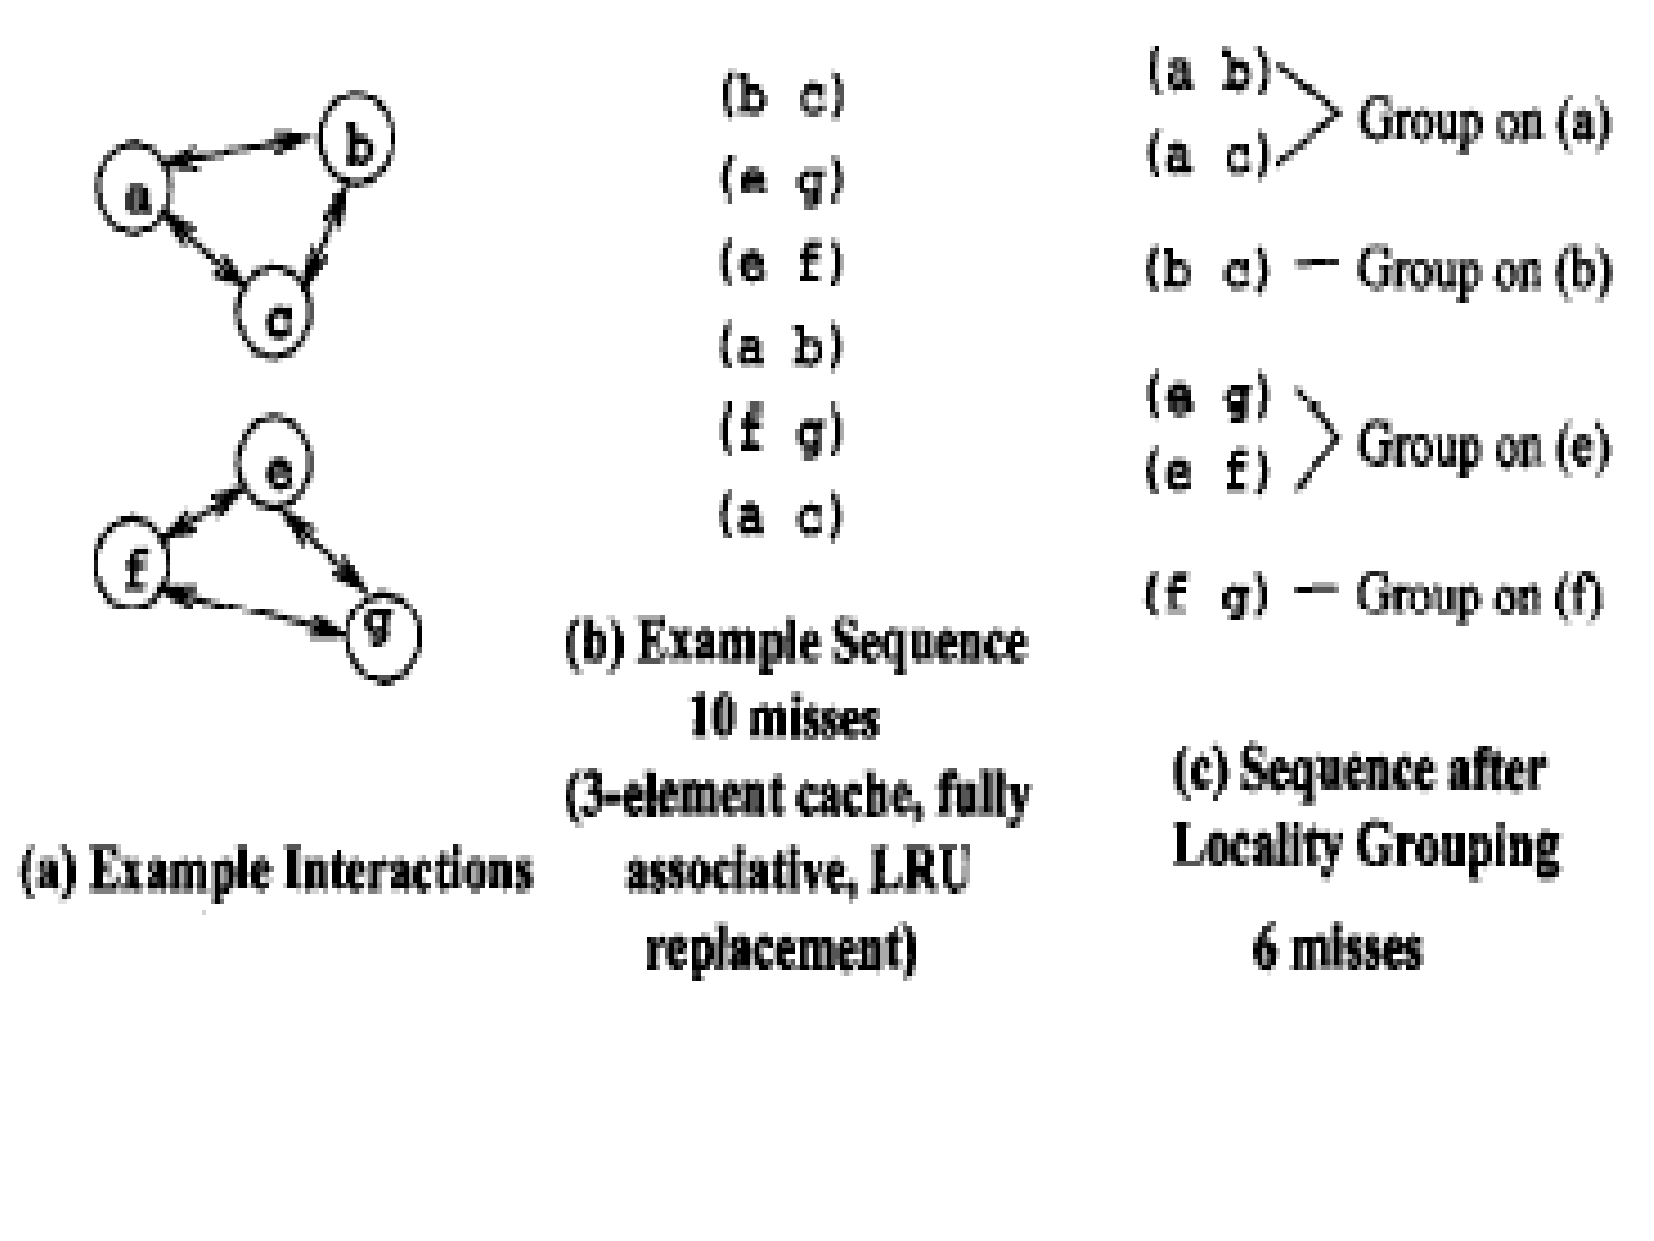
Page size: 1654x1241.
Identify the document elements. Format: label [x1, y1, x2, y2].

picture [0, 8, 1654, 1081]
